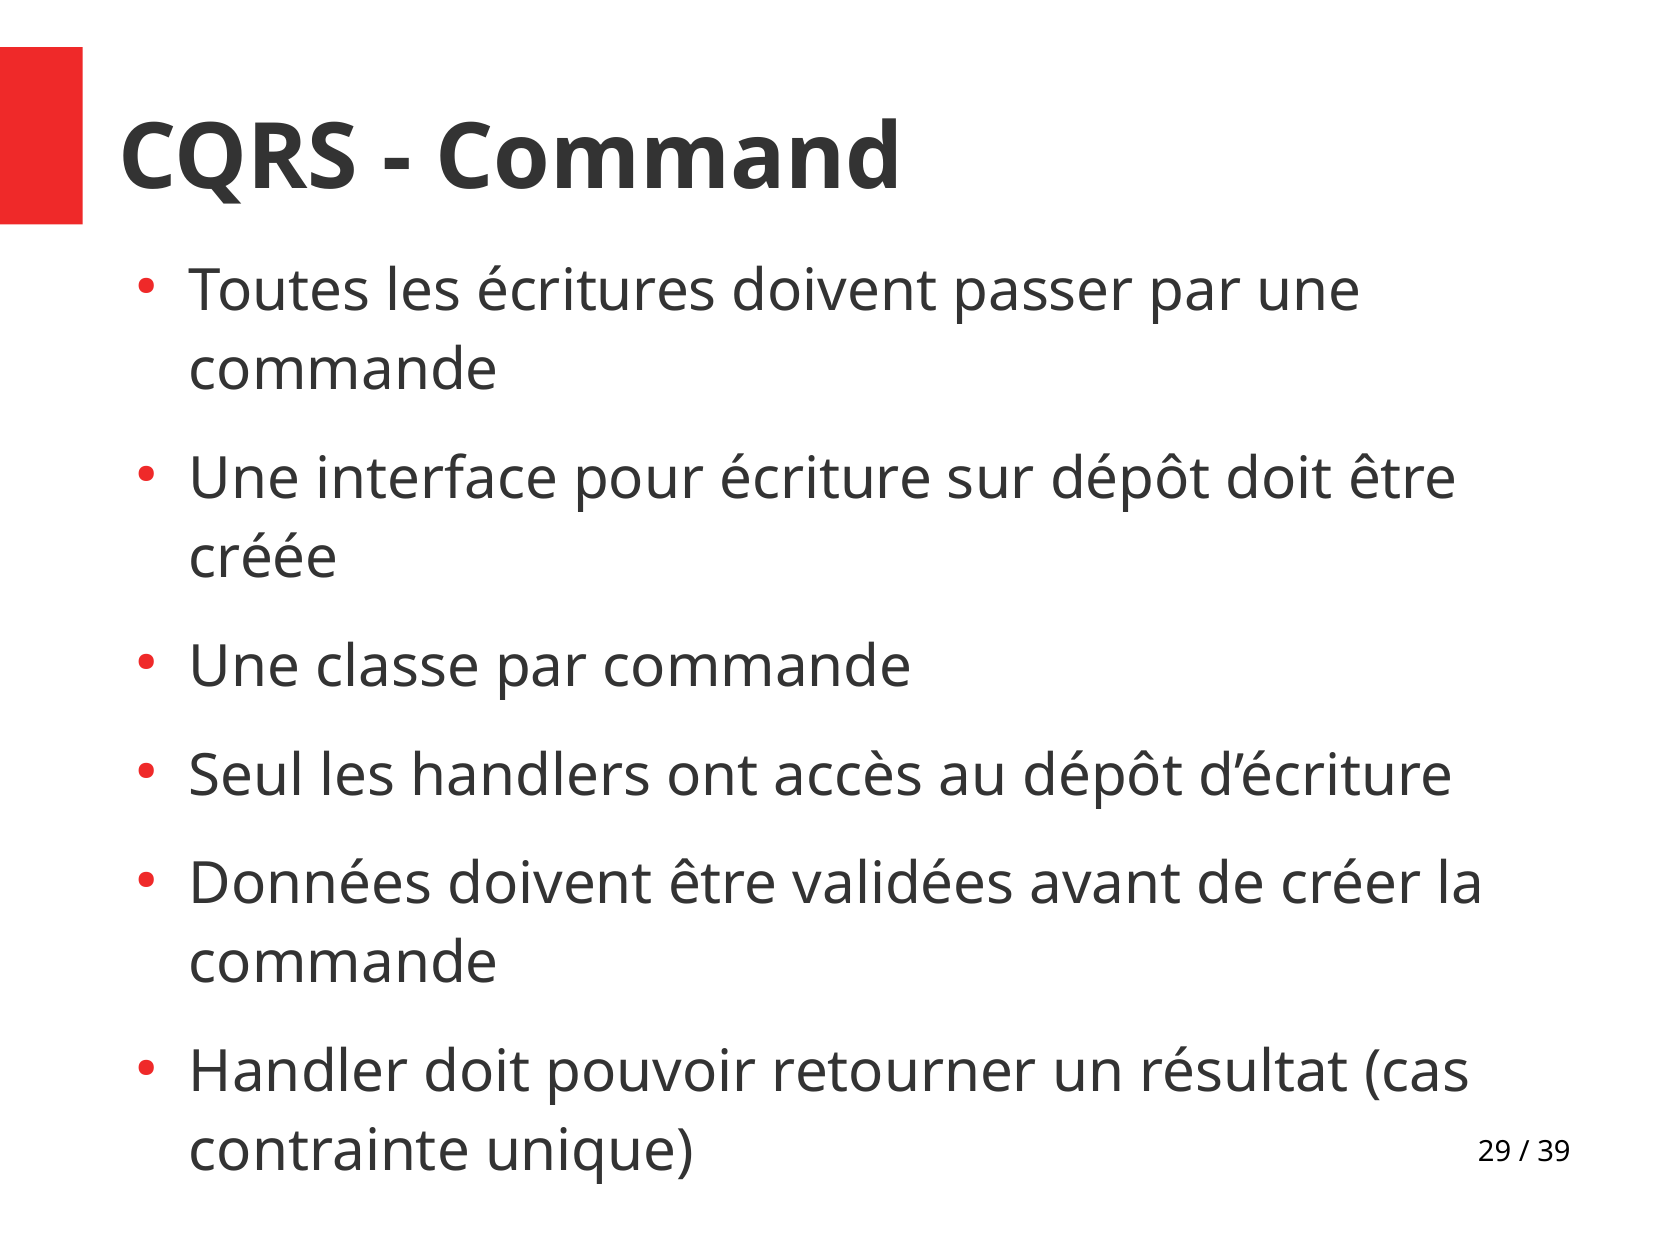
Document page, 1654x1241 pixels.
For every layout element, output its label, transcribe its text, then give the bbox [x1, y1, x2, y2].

title CQRS - Command [118, 49, 1571, 257]
list Toutes les écritures doivent passer par une commande Une interface pour écriture sur dépôt doit être créée Une classe par commande Seul les handlers ont accès au dépôt d’écriture Données doivent être validées avant de créer la commande Handler doit pouvoir retourner un résultat (cas contrainte unique) [118, 248, 1536, 968]
